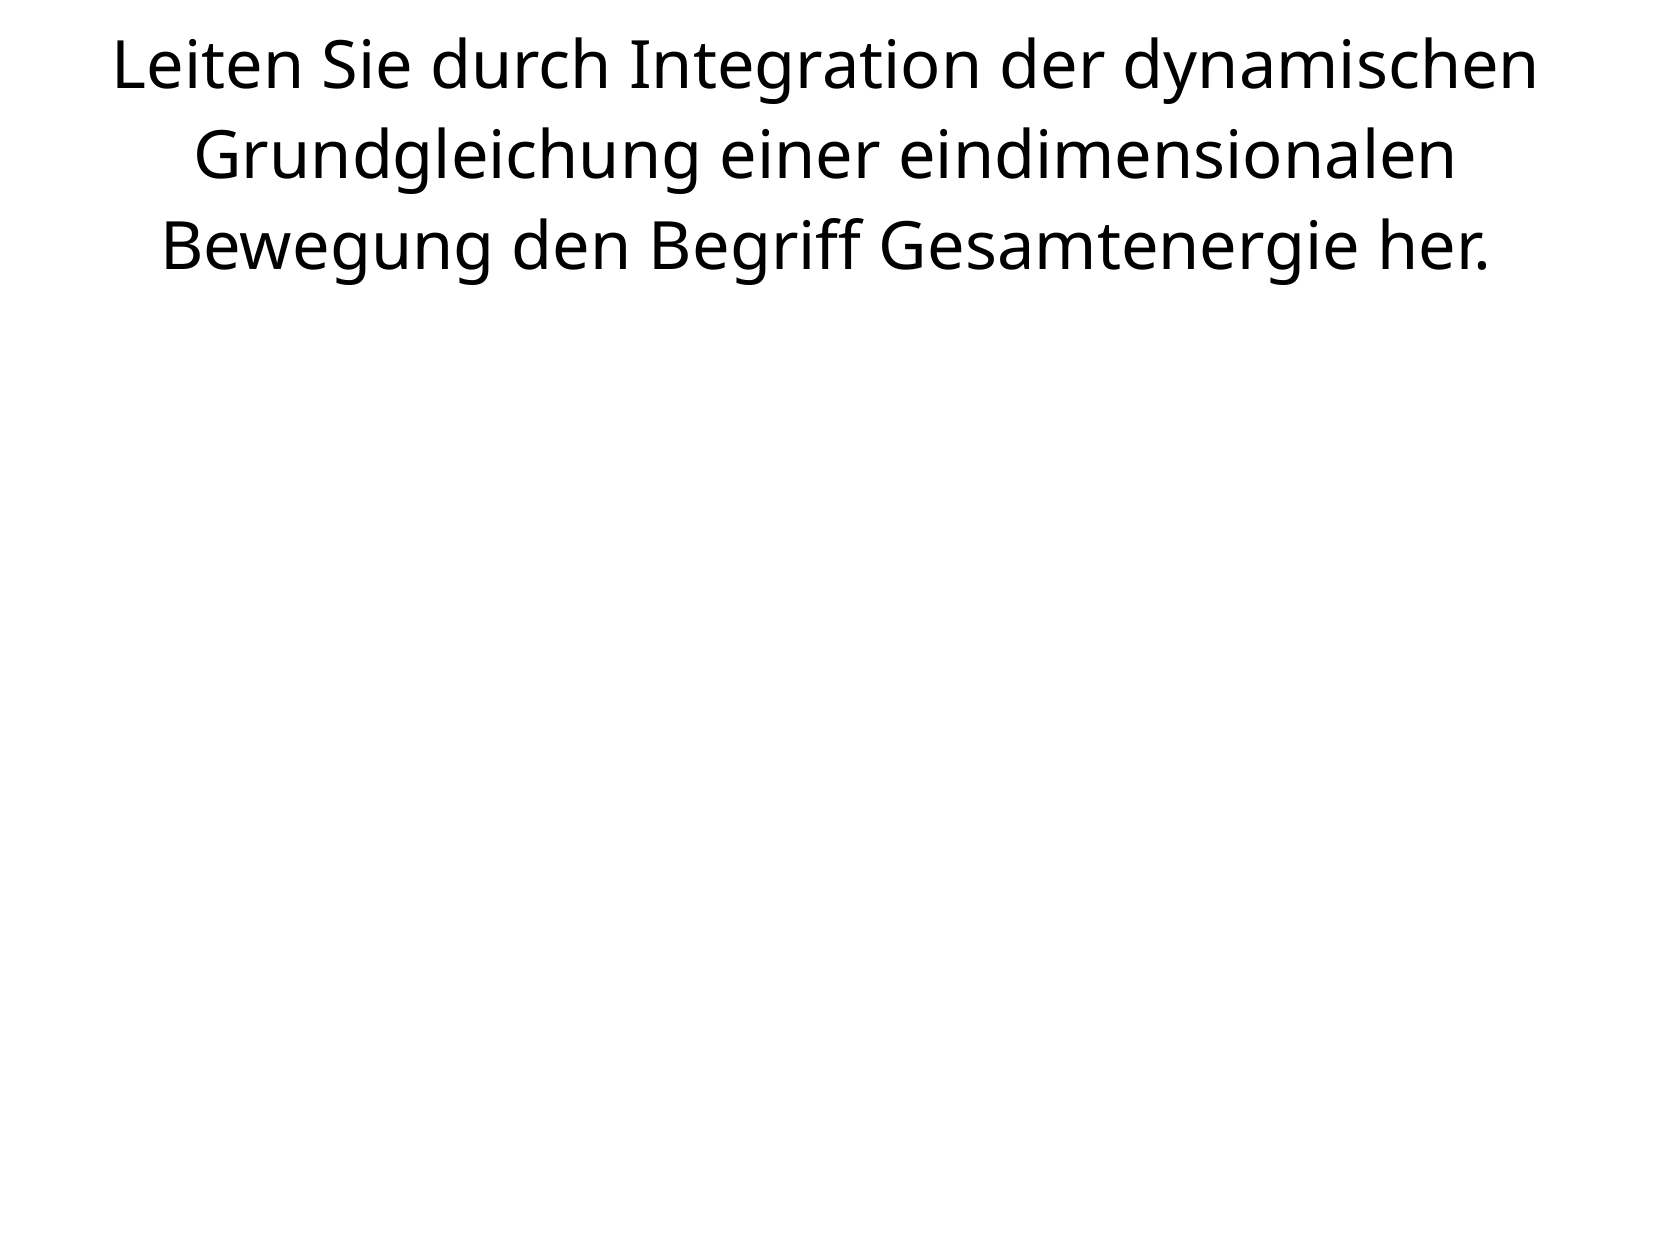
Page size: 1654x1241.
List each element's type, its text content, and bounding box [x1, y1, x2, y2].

title Leiten Sie durch Integration der dynamischen Grundgleichung einer eindimensionalen Bewegung den Begriff Gesamtenergie her. [82, 20, 1571, 286]
